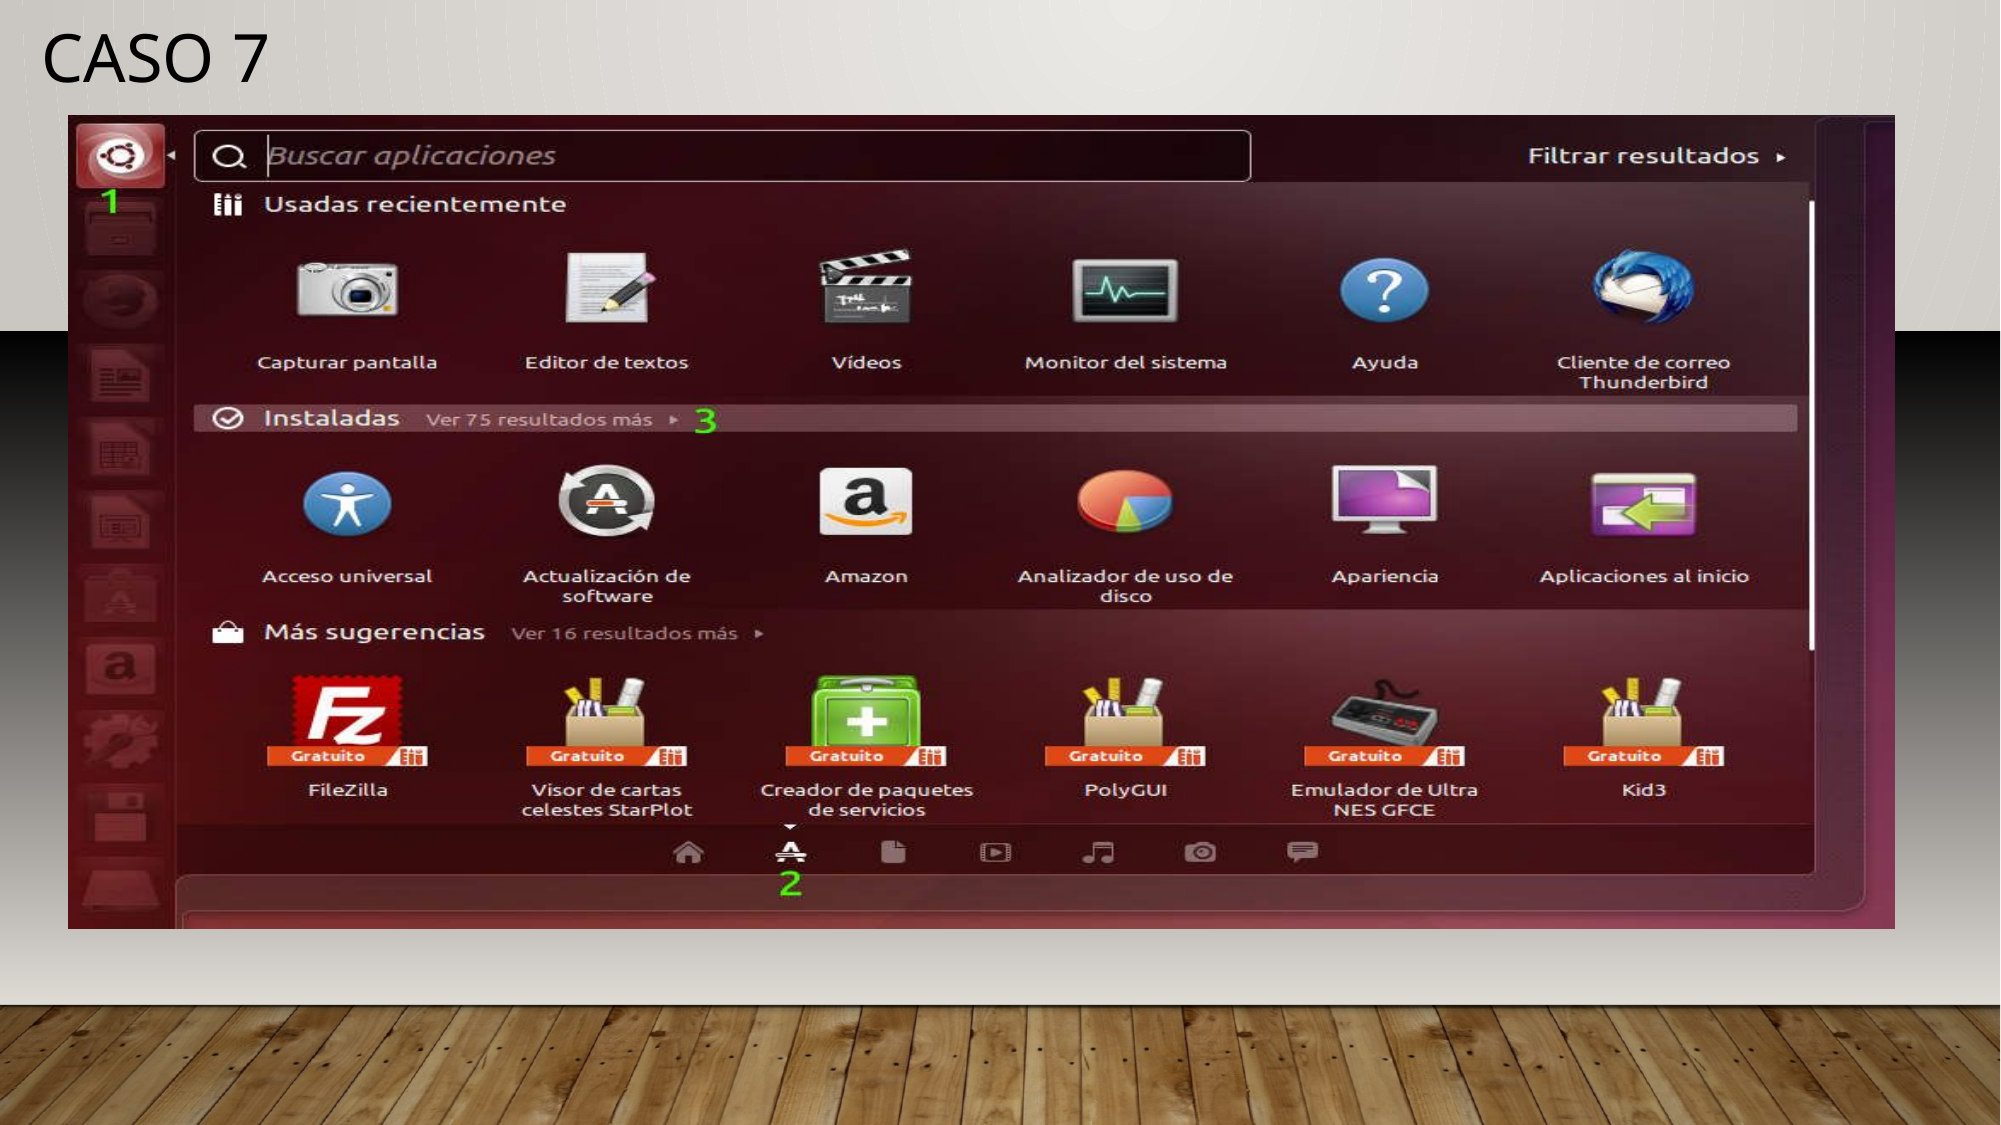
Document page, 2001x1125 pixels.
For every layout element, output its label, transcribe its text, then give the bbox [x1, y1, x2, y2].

picture [68, 115, 1895, 929]
title CASO 7 [26, 17, 296, 116]
